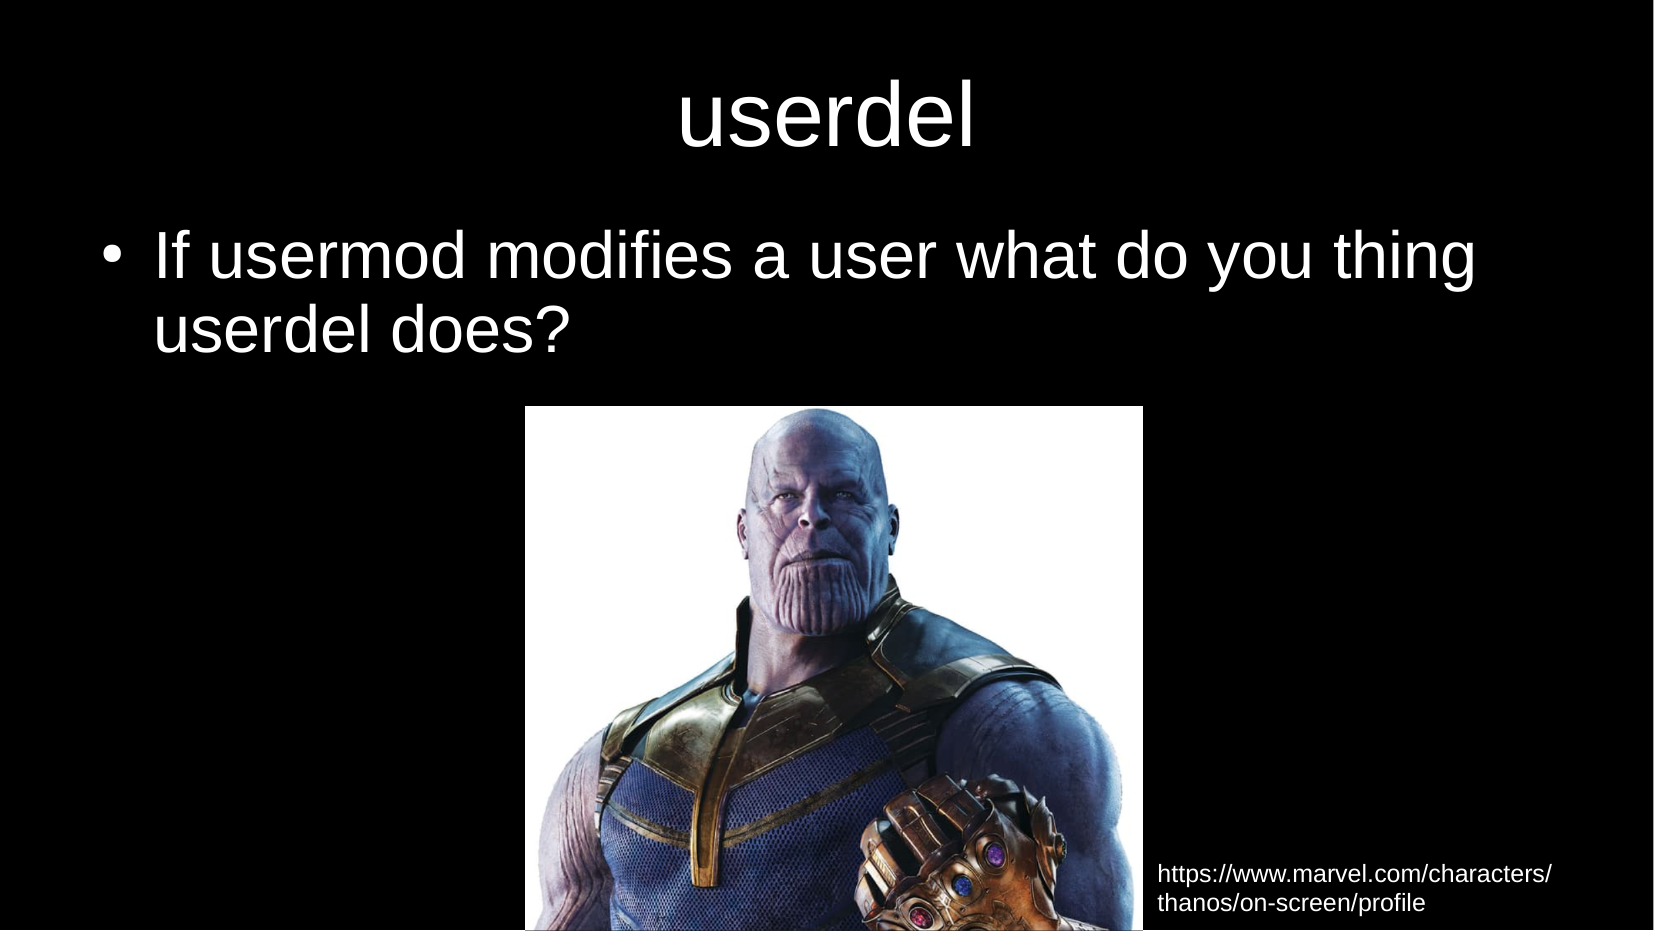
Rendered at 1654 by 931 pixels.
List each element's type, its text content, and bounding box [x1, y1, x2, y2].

list If usermod modifies a user what do you thing userdel does? [82, 217, 1571, 758]
text_box https://www.marvel.com/characters/thanos/on-screen/profile [1142, 852, 1651, 924]
picture [525, 406, 1143, 931]
title userdel [82, 37, 1571, 193]
